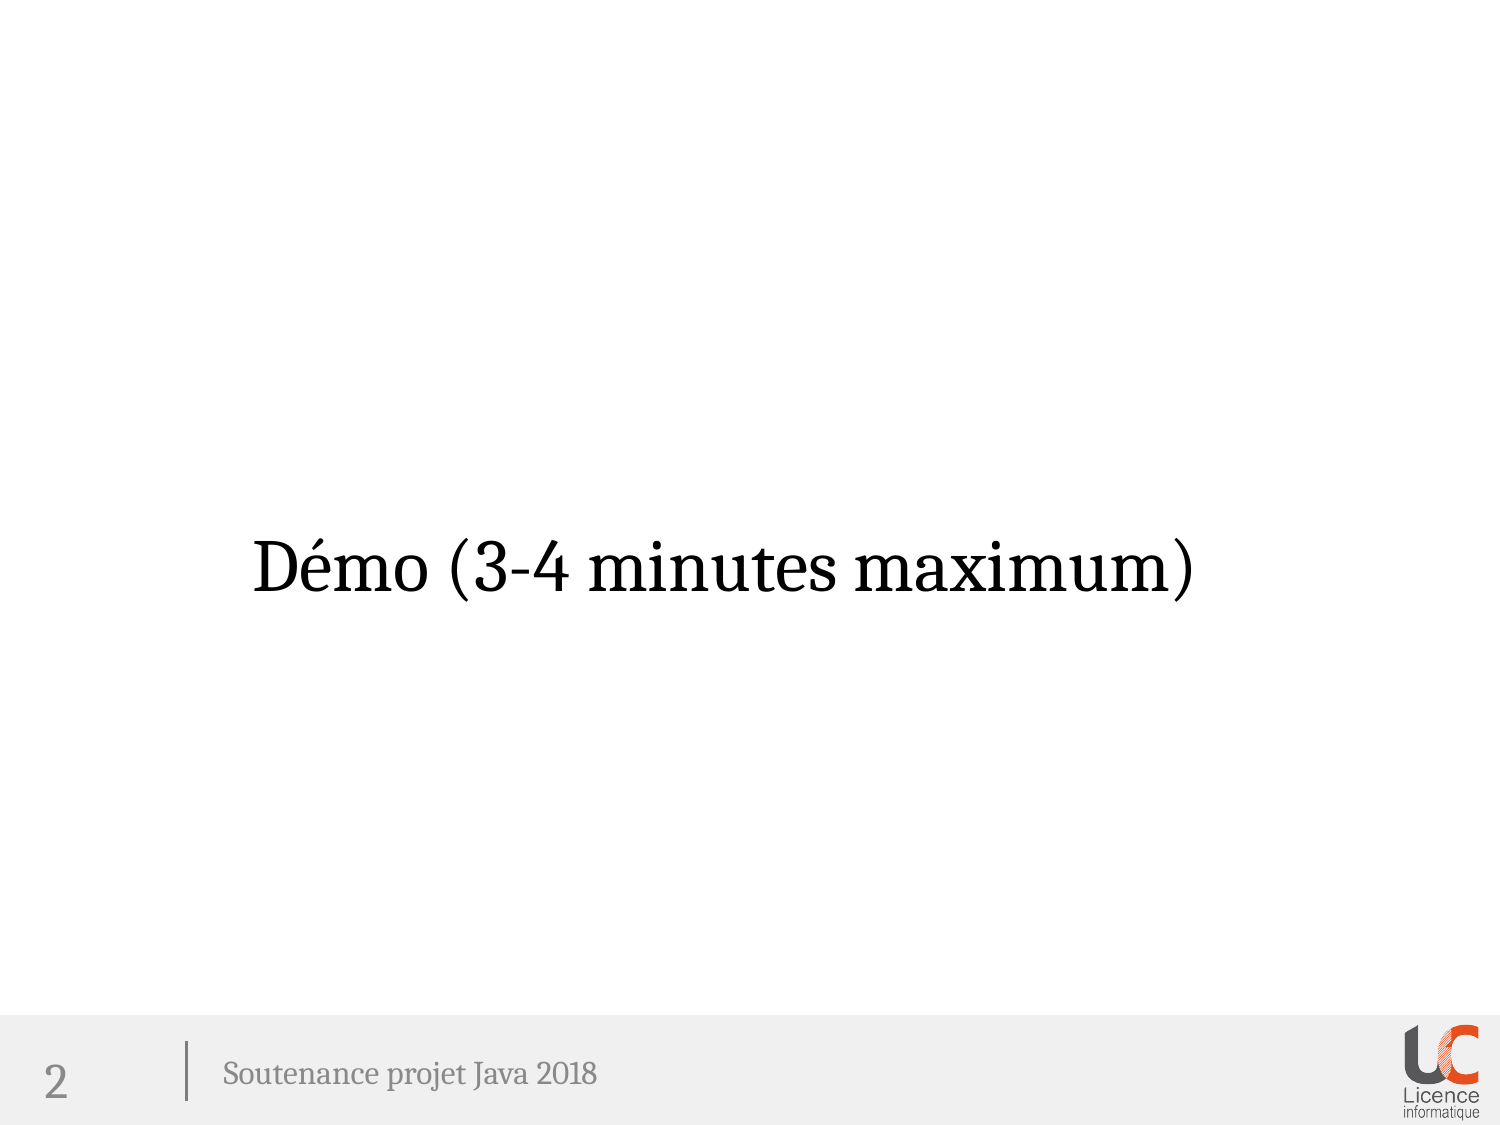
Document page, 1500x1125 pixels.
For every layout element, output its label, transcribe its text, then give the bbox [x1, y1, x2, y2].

text_box <numéro> [29, 1041, 160, 1102]
picture [1398, 1020, 1484, 1122]
text_box Démo (3-4 minutes maximum) [237, 509, 1424, 616]
text_box Soutenance projet Java 2018 [208, 1041, 1205, 1102]
